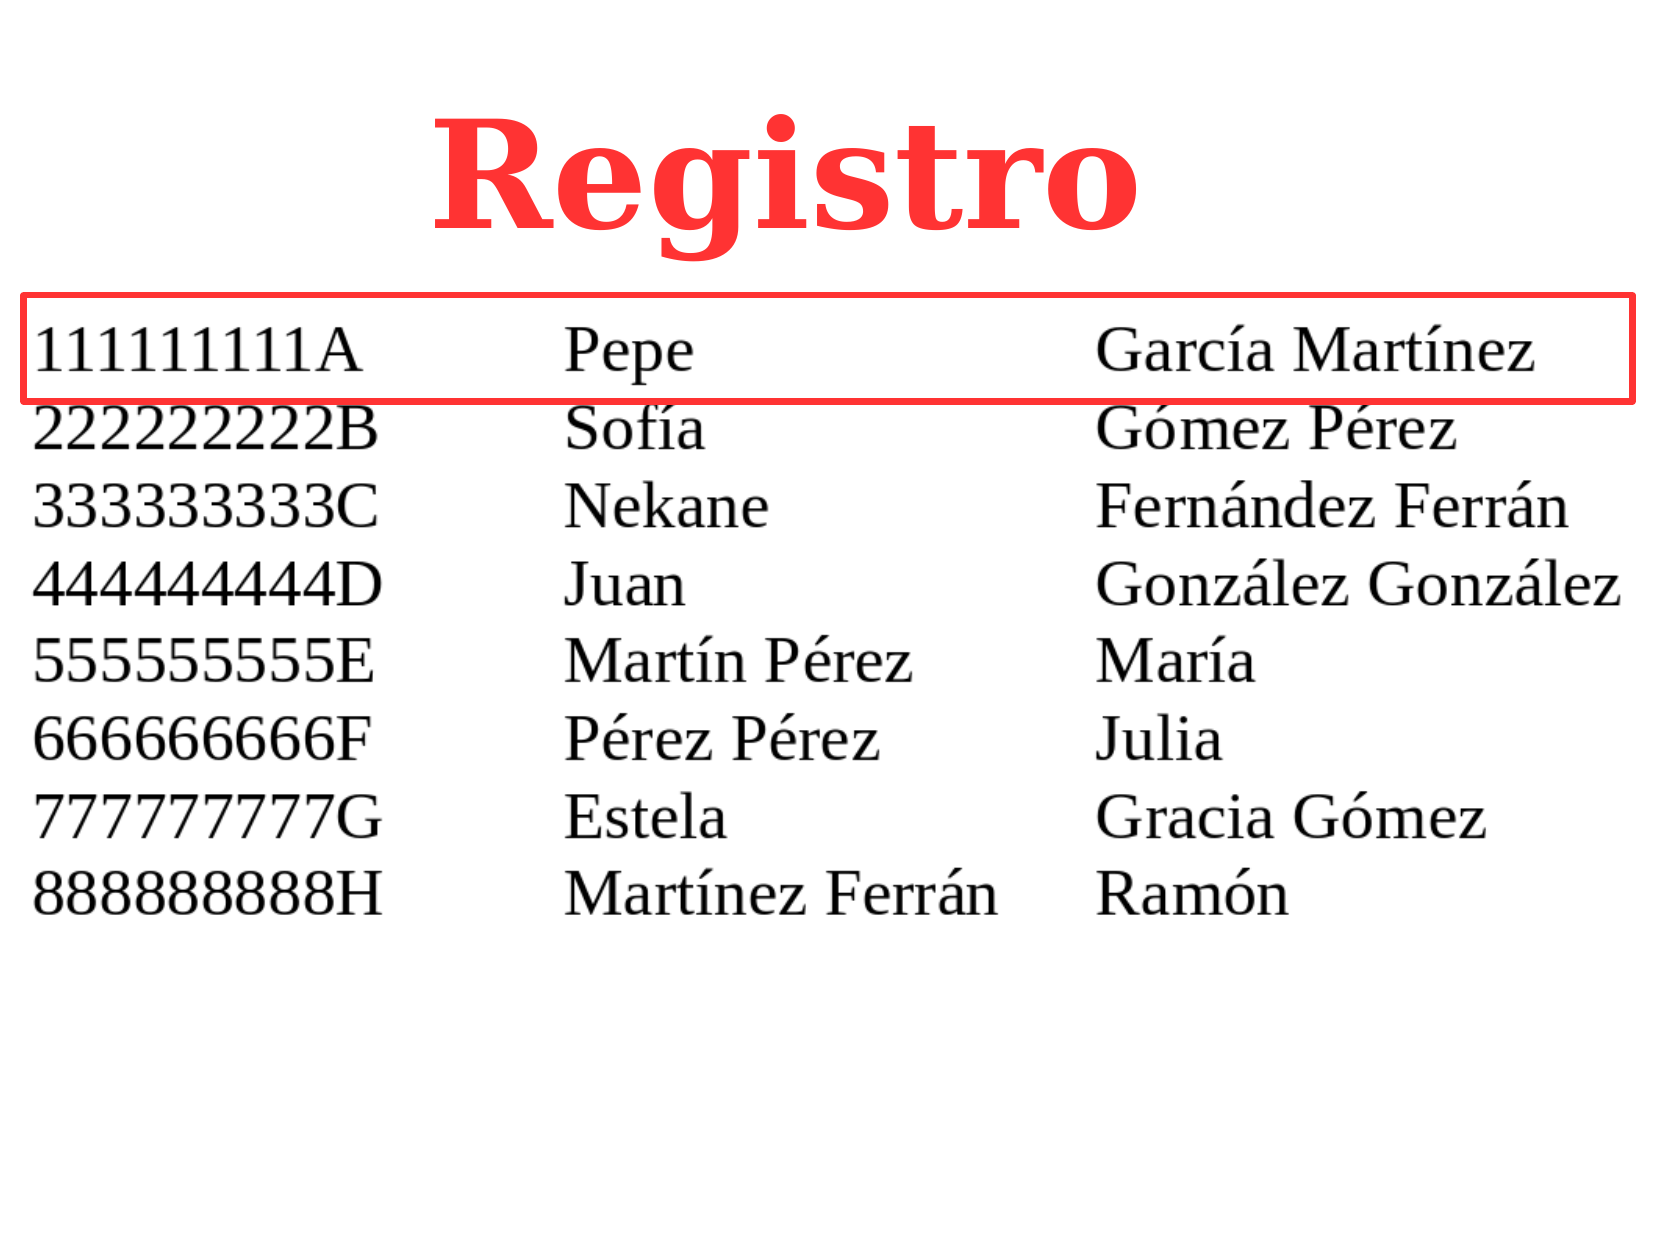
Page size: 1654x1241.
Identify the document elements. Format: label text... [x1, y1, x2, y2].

picture [29, 315, 1629, 398]
text_box Registro [413, 80, 1159, 272]
picture [29, 405, 1633, 930]
